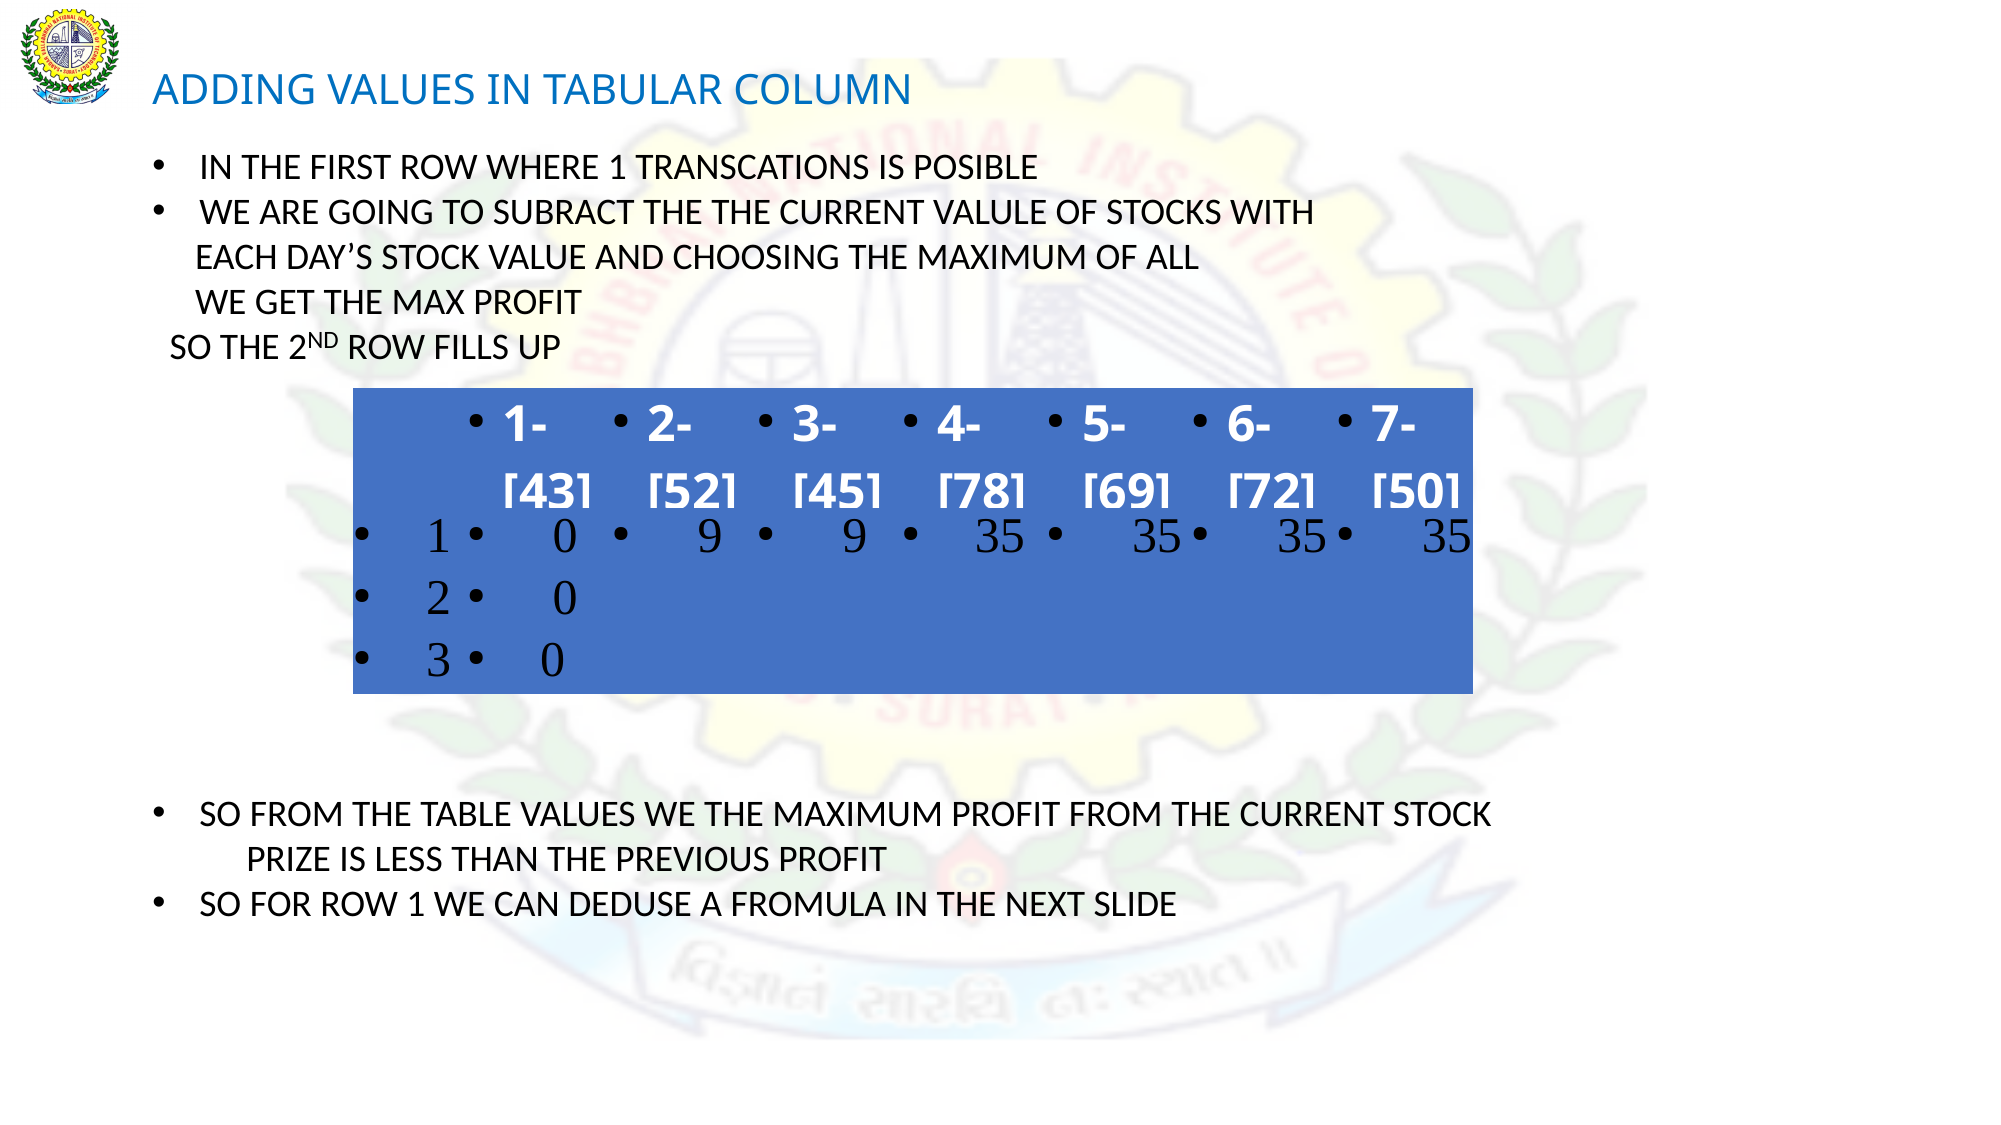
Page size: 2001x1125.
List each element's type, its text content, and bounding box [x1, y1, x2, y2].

table_cell 2 [353, 570, 467, 632]
table_cell 0 [467, 570, 612, 632]
table_header 6-[72] [1192, 388, 1336, 508]
table_header [353, 388, 467, 508]
table_cell [1047, 632, 1192, 694]
table_header 3-[45] [757, 388, 902, 508]
text_box SO FROM THE TABLE VALUES WE THE MAXIMUM PROFIT FROM THE CURRENT STOCK PRIZE IS LESS THAN THE PREVIOUS PROFIT SO FOR ROW 1 WE CAN DEDUSE A FROMULA IN THE NEXT SLIDE [137, 781, 1593, 933]
table_cell [757, 632, 902, 694]
table_cell [1192, 632, 1336, 694]
table_header 1-[43] [467, 388, 612, 508]
table_cell 9 [612, 508, 757, 570]
table_cell 9 [757, 508, 902, 570]
table_cell [902, 570, 1047, 632]
table_cell [757, 570, 902, 632]
table_cell [1336, 570, 1473, 632]
table_cell [612, 570, 757, 632]
table_header 5-[69] [1136, 479, 1146, 491]
table_header 2-[52] [612, 388, 757, 508]
table_header 5-[69] [1107, 492, 1118, 503]
table_cell 0 [467, 632, 612, 694]
table_cell [1047, 570, 1192, 632]
table_cell 35 [902, 508, 1047, 570]
table_cell 35 [1192, 508, 1336, 570]
table_header 4-[78] [902, 388, 1047, 508]
table_cell 1 [353, 508, 467, 570]
table_cell 0 [467, 508, 612, 570]
table_header 5-[69] [1047, 388, 1192, 508]
table_header 7-[50] [1336, 388, 1473, 508]
table_cell [902, 632, 1047, 694]
table_cell [612, 632, 757, 694]
title ADDING VALUES IN TABULAR COLUMN [137, 58, 1863, 123]
table_header 7-[50] [1425, 479, 1435, 503]
table_cell [1336, 632, 1473, 694]
table_cell [1192, 570, 1336, 632]
table_cell 3 [353, 632, 467, 694]
table_cell 35 [1047, 508, 1192, 570]
table_cell 35 [1336, 508, 1473, 570]
text_box IN THE FIRST ROW WHERE 1 TRANSCATIONS IS POSIBLE WE ARE GOING TO SUBRACT THE THE CURRENT VALULE OF STOCKS WITH EACH DAY’S STOCK VALUE AND CHOOSING THE MAXIMUM OF ALL WE GET THE MAX PROFIT SO THE 2ND ROW FILLS UP [137, 134, 1516, 377]
